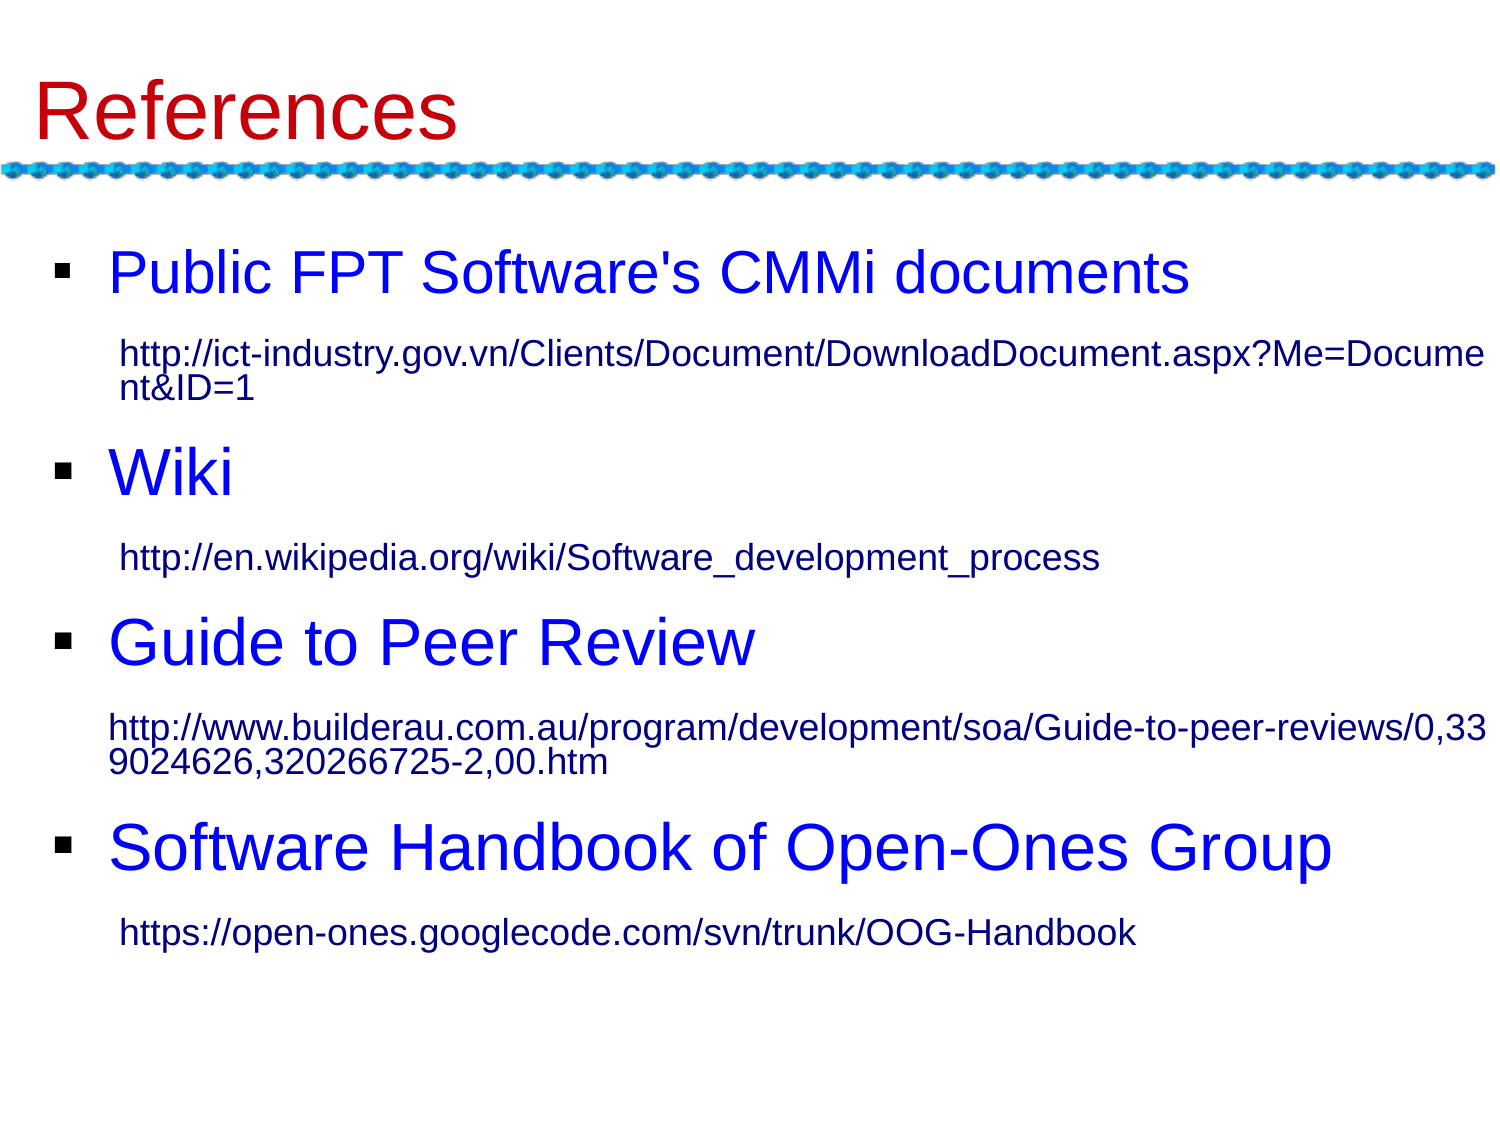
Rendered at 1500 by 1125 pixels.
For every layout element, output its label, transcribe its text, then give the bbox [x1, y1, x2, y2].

title References [34, 34, 1497, 188]
picture [0, 161, 34, 181]
list Public FPT Software's CMMi documents http://ict-industry.gov.vn/Clients/Document/DownloadDocument.aspx?Me=Document&ID=1 Wiki http://en.wikipedia.org/wiki/Software_development_process Guide to Peer Review http://www.builderau.com.au/program/development/soa/Guide-to-peer-reviews/0,339024626,320266725-2,00.htm Software Handbook of Open-Ones Group https://open-ones.googlecode.com/svn/trunk/OOG-Handbook [37, 238, 1500, 1055]
